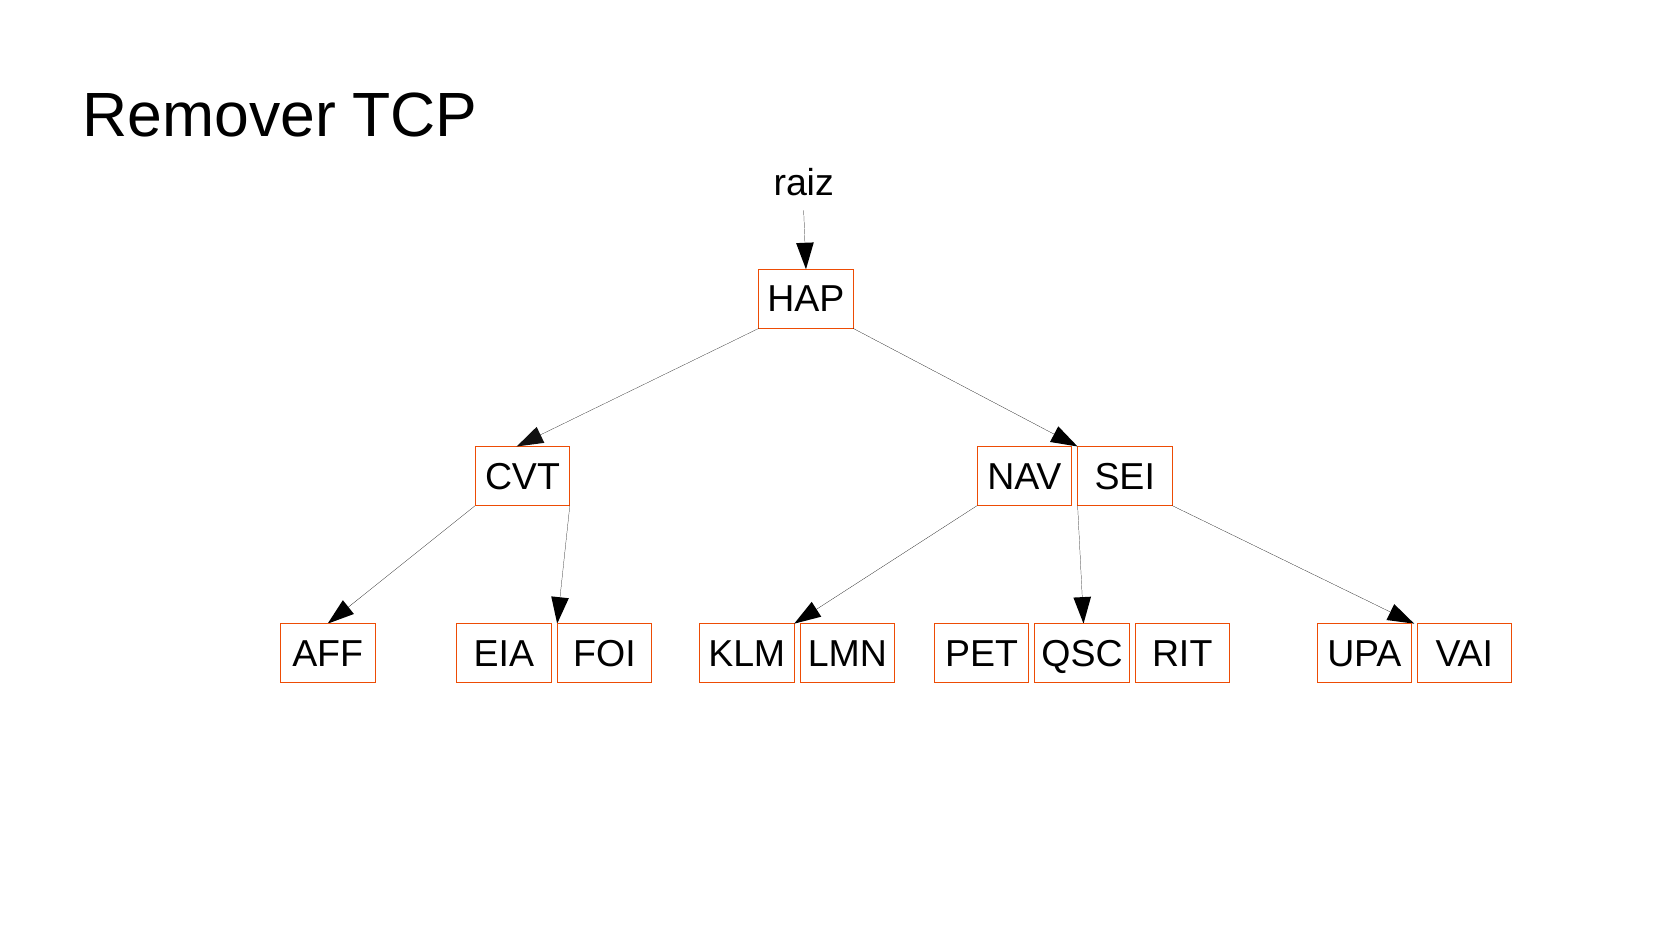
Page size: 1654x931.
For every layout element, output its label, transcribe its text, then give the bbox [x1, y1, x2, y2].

text_box UPA [1317, 623, 1412, 683]
text_box NAV [977, 446, 1072, 506]
text_box KLM [699, 623, 795, 683]
text_box QSC [1034, 623, 1130, 683]
text_box HAP [758, 269, 854, 329]
text_box AFF [280, 623, 376, 683]
text_box raiz [758, 153, 849, 211]
text_box CVT [475, 446, 570, 506]
text_box FOI [557, 623, 652, 683]
text_box PET [934, 623, 1029, 683]
text_box LMN [800, 623, 895, 683]
title Remover TCP [82, 37, 1571, 193]
text_box EIA [456, 623, 552, 683]
text_box SEI [1077, 446, 1173, 506]
text_box VAI [1417, 623, 1512, 683]
text_box RIT [1135, 623, 1230, 683]
